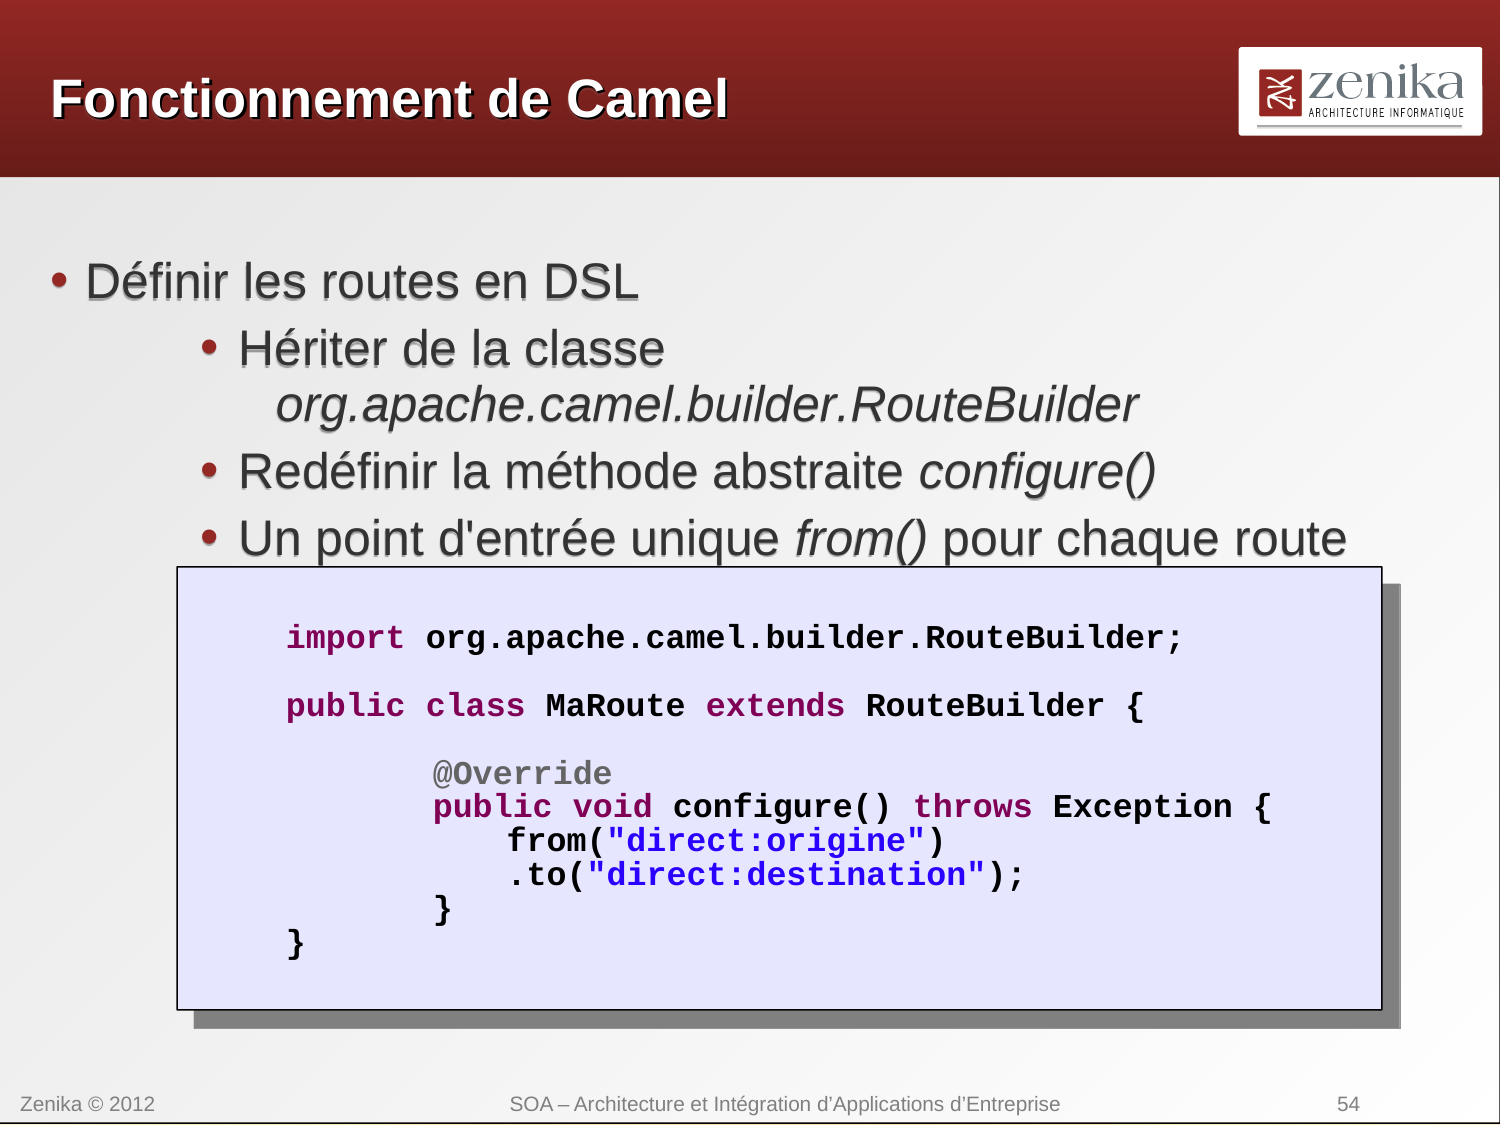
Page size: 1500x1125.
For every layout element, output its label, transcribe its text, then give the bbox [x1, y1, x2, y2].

subtitle Définir les routes en DSL Hériter de la classe org.apache.camel.builder.RouteBuilder Redéfinir la méthode abstraite configure() Un point d'entrée unique from() pour chaque route [50, 249, 1477, 1064]
text_box import org.apache.camel.builder.RouteBuilder; public class MaRoute extends RouteBuilder { @Override public void configure() throws Exception { from("direct:origine") .to("direct:destination"); } } [177, 566, 1382, 1010]
title Fonctionnement de Camel [50, 22, 1206, 172]
